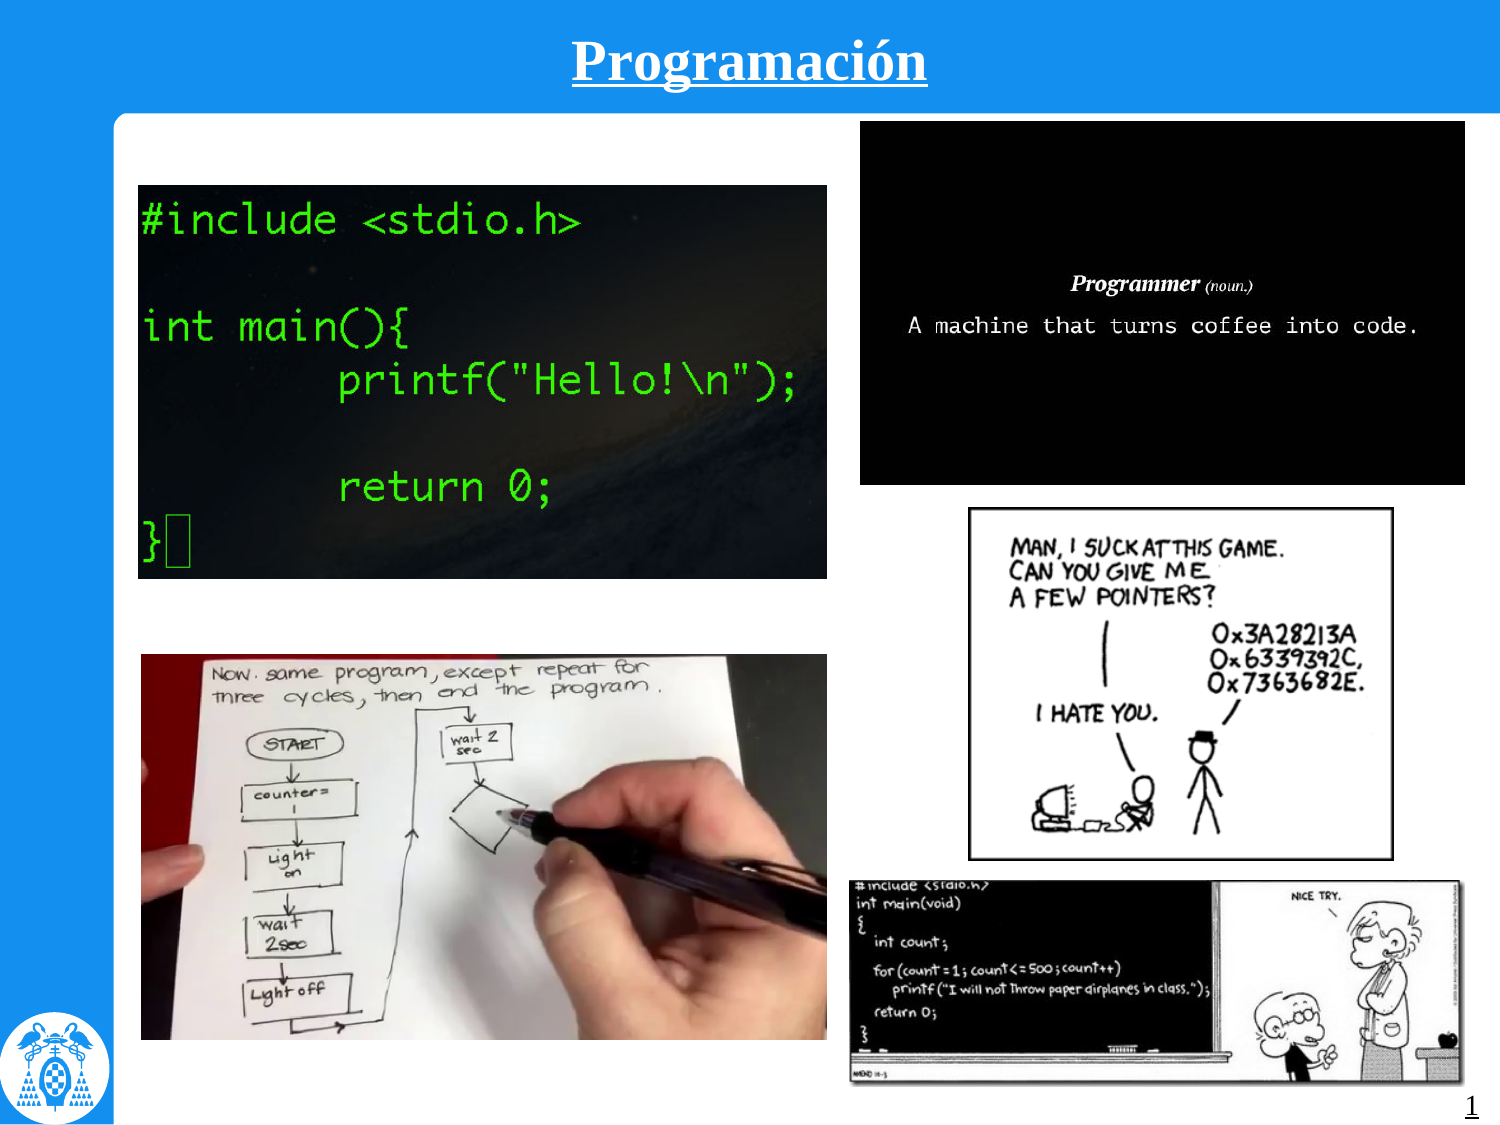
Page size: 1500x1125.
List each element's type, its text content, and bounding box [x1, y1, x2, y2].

text_box <número> [1047, 1078, 1495, 1125]
picture [968, 507, 1394, 861]
picture [849, 880, 1465, 1087]
picture [15, 1017, 98, 1112]
picture [141, 654, 827, 1040]
picture [860, 121, 1465, 485]
picture [138, 185, 827, 579]
text_box Programación [215, 14, 1285, 101]
